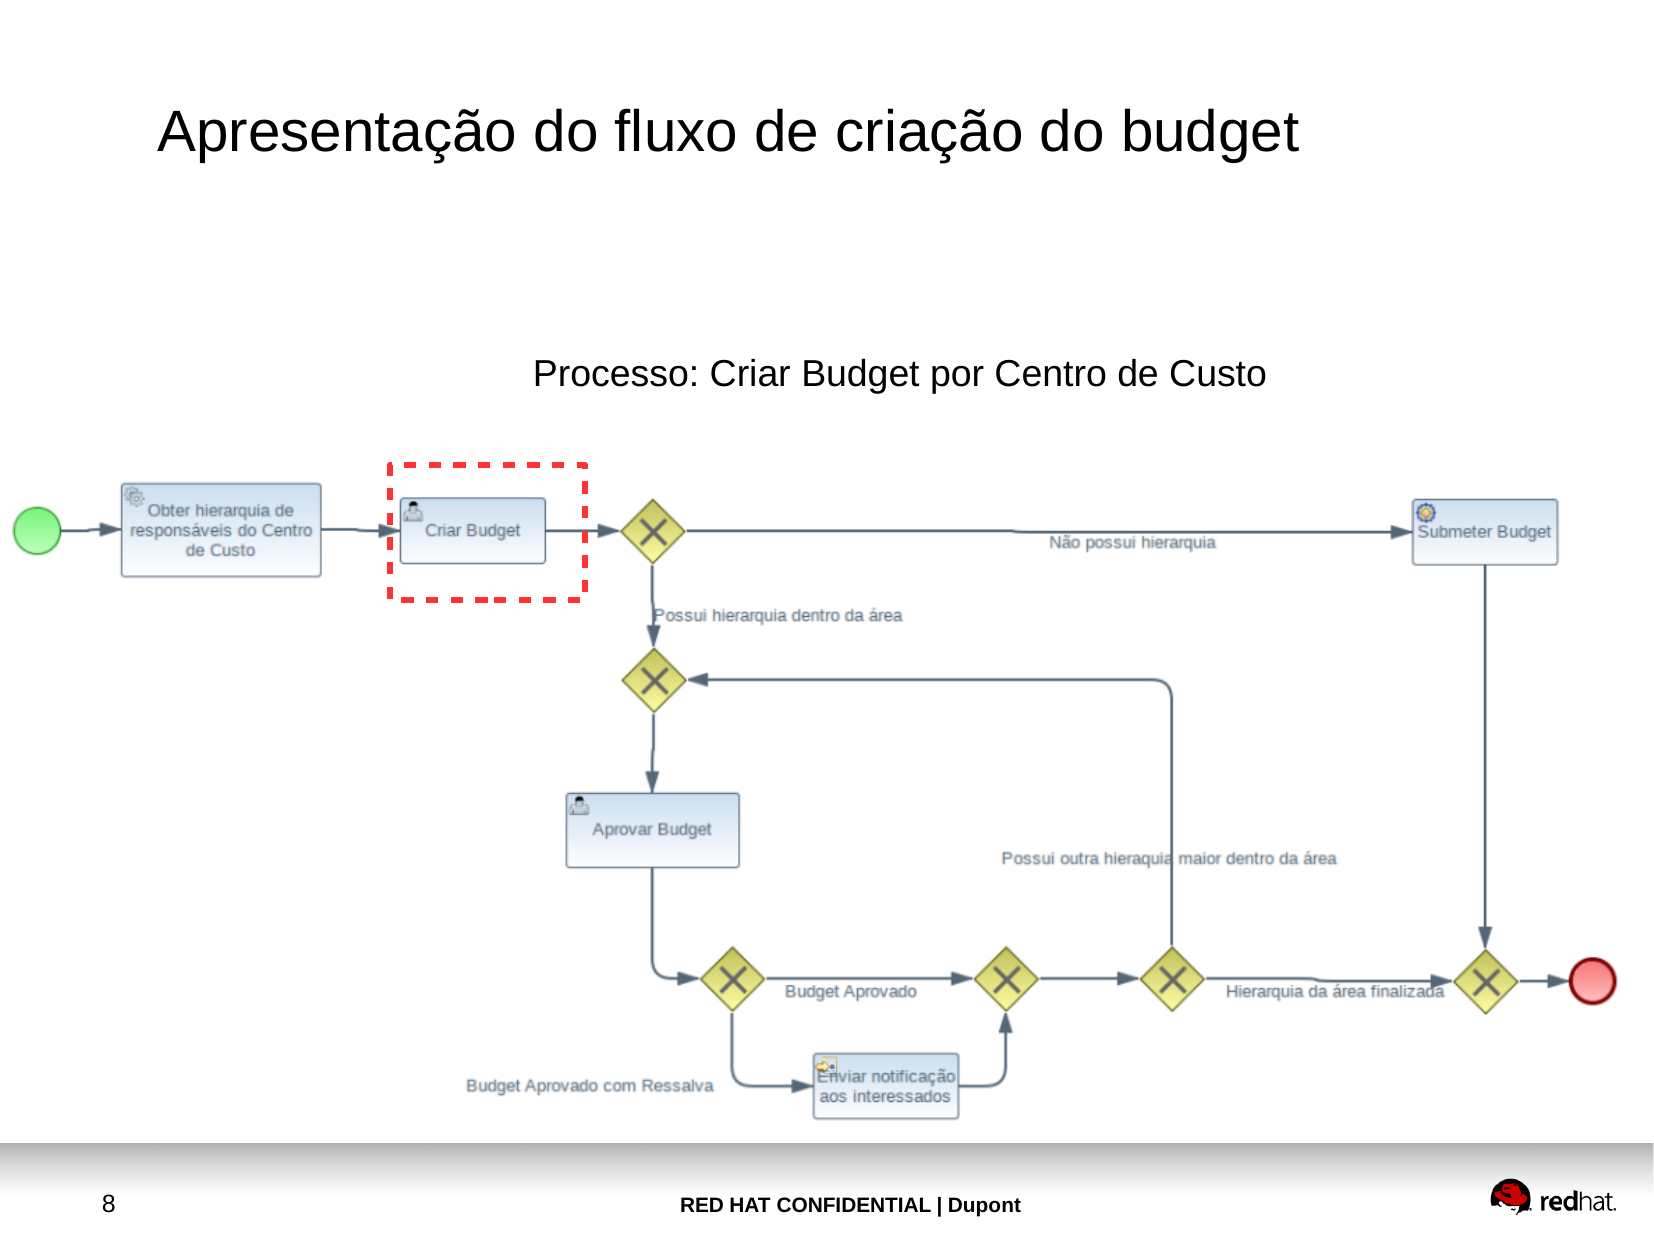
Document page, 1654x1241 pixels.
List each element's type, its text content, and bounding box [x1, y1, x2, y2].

picture [0, 1143, 1654, 1241]
text_box Apresentação do fluxo de criação do budget [82, 37, 1571, 226]
text_box Processo: Criar Budget por Centro de Custo [518, 345, 1293, 402]
picture [0, 446, 1654, 1141]
